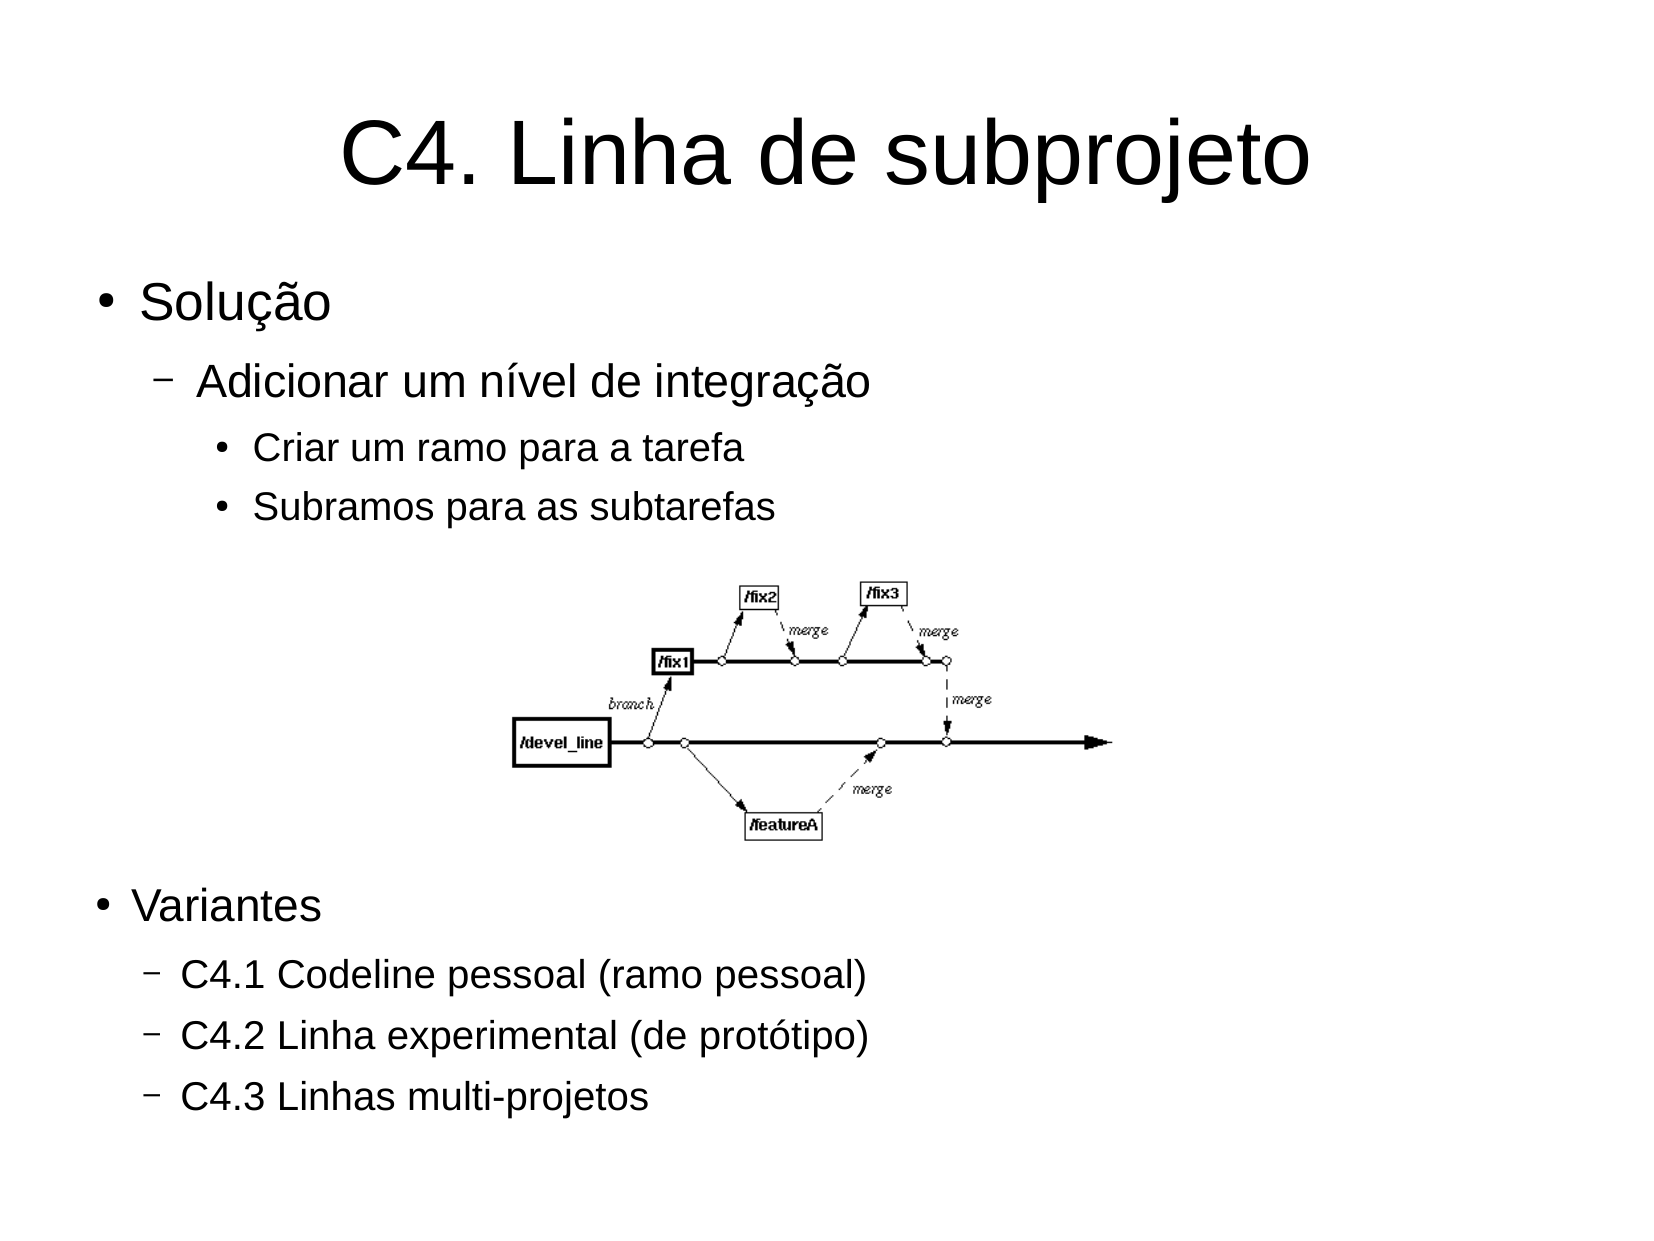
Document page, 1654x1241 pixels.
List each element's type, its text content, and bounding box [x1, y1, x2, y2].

title C4. Linha de subprojeto [82, 49, 1571, 257]
list Solução Adicionar um nível de integração Criar um ramo para a tarefa Subramos para as subtarefas [82, 271, 1453, 532]
picture [499, 567, 1123, 851]
list Variantes C4.1 Codeline pessoal (ramo pessoal) C4.2 Linha experimental (de protótipo) C4.3 Linhas multi-projetos [82, 879, 1430, 1123]
